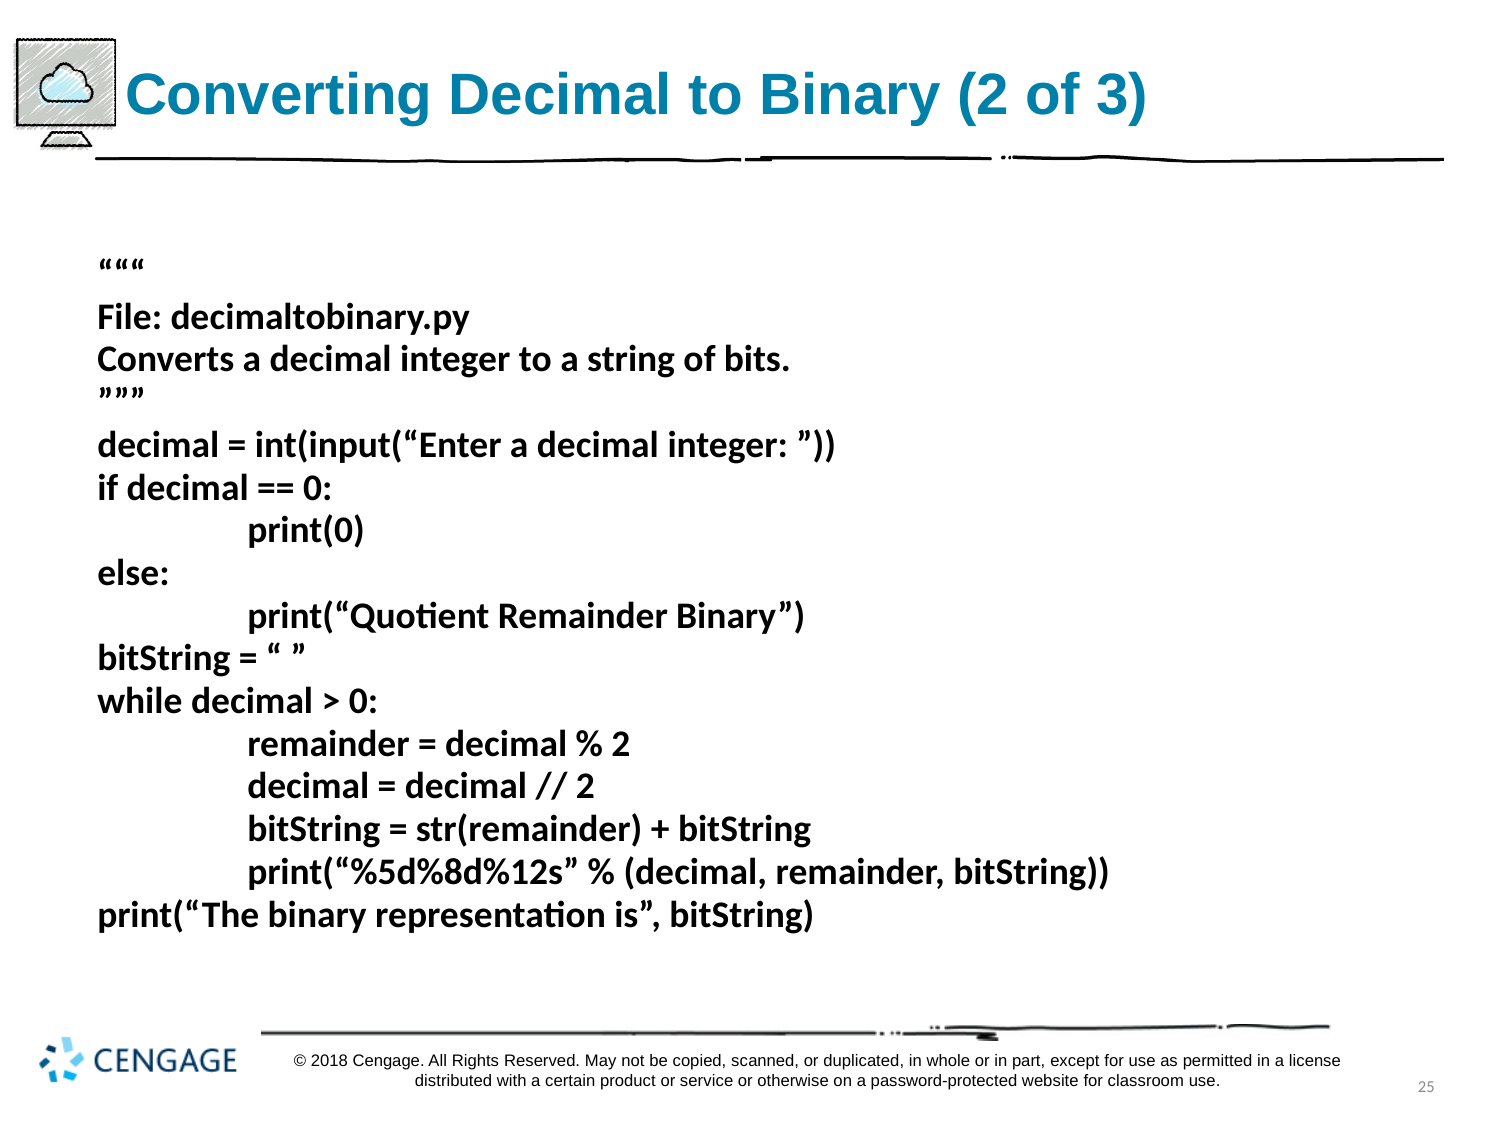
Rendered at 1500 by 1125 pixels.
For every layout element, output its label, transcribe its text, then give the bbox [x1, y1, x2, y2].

list “““ File: decimaltobinary.py Converts a decimal integer to a string of bits. ””” decimal = int(input(“Enter a decimal integer: ”)) if decimal == 0: print(0) else: print(“Quotient Remainder Binary”) bitString = “ ” while decimal > 0: remainder = decimal % 2 decimal = decimal // 2 bitString = str(remainder) + bitString print(“%5d%8d%12s” % (decimal, remainder, bitString)) print(“The binary representation is”, bitString) [59, 252, 1441, 944]
picture [261, 1024, 1331, 1041]
footer © 2018 Cengage. All Rights Reserved. May not be copied, scanned, or duplicated, in whole or in part, except for use as permitted in a license distributed with a certain product or service or otherwise on a password-protected website for classroom use. [262, 1050, 1375, 1091]
picture [19, 1023, 249, 1095]
picture [13, 36, 117, 151]
picture [154, 155, 1444, 163]
title Converting Decimal to Binary (2 of 3) [125, 55, 1442, 127]
